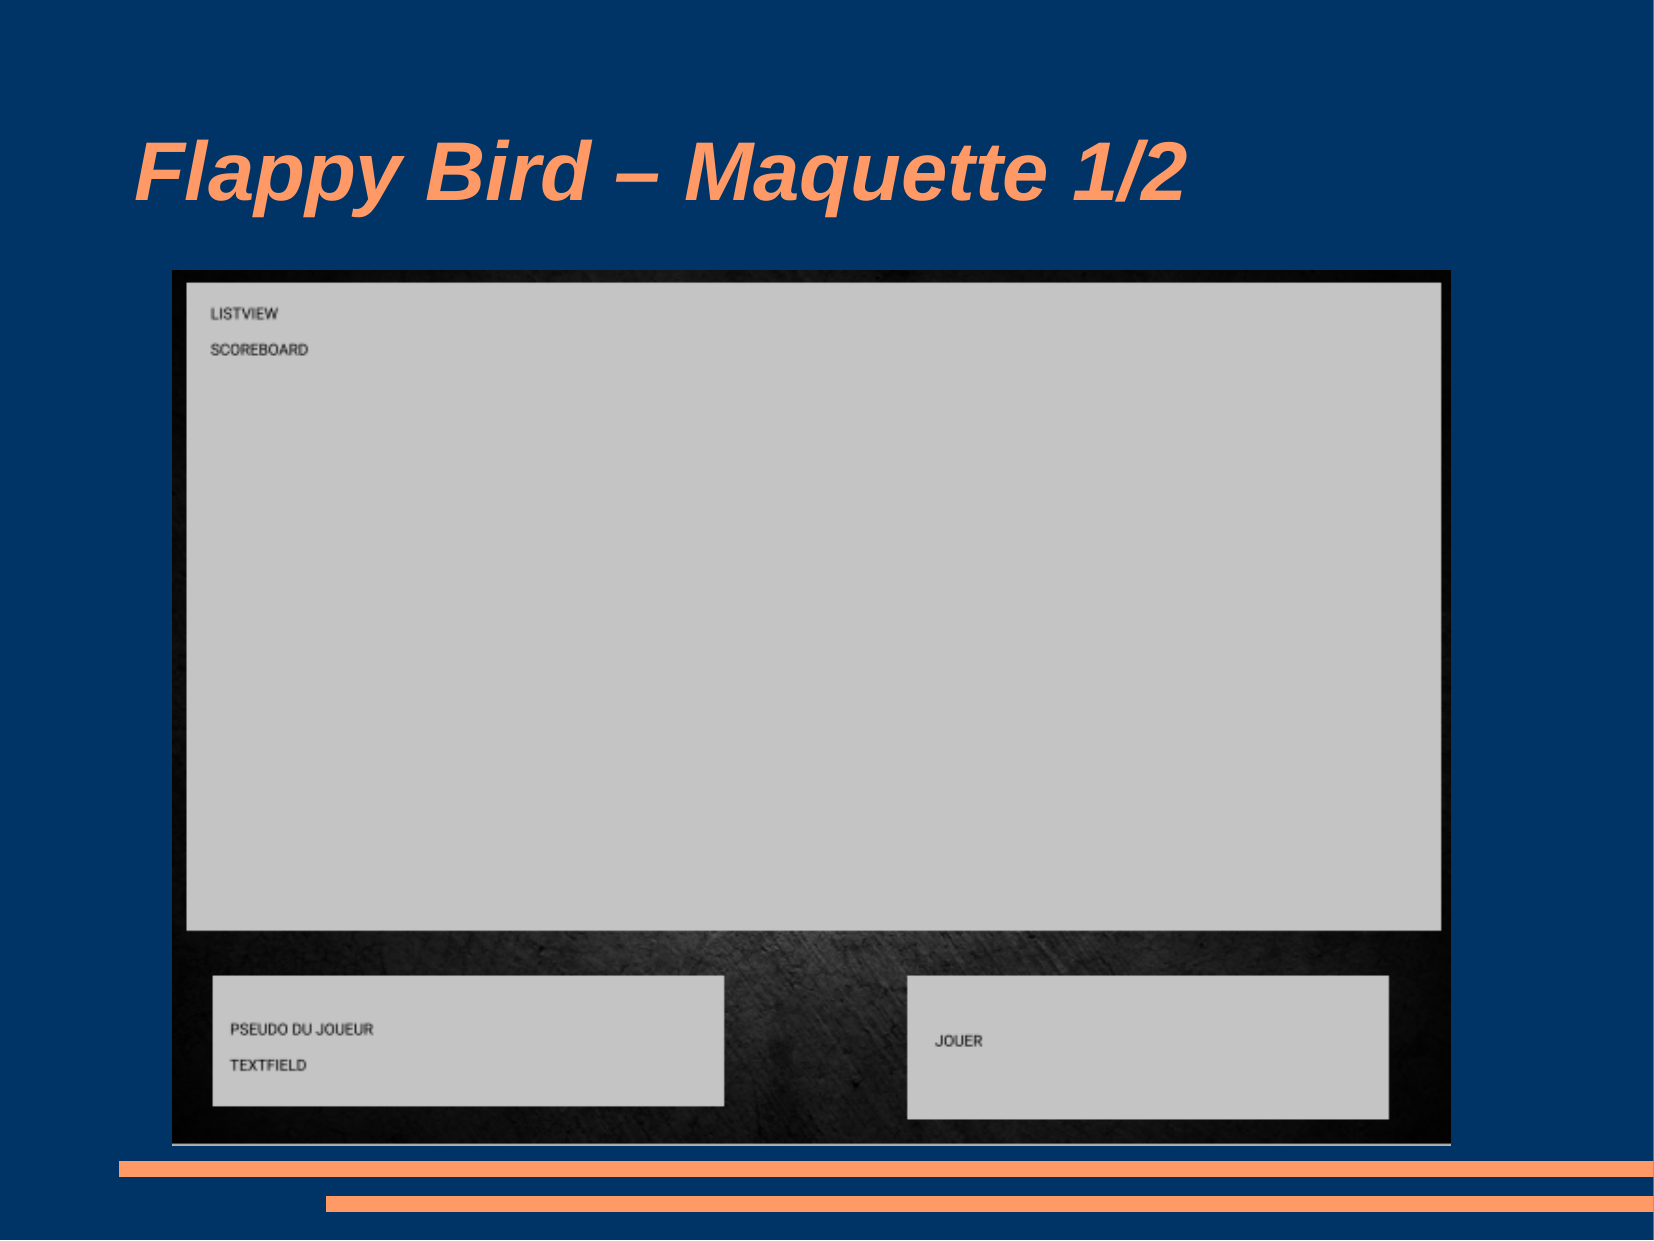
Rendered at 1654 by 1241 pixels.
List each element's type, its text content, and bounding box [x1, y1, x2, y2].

picture [172, 270, 1451, 1146]
title Flappy Bird – Maquette 1/2 [134, 63, 1547, 271]
